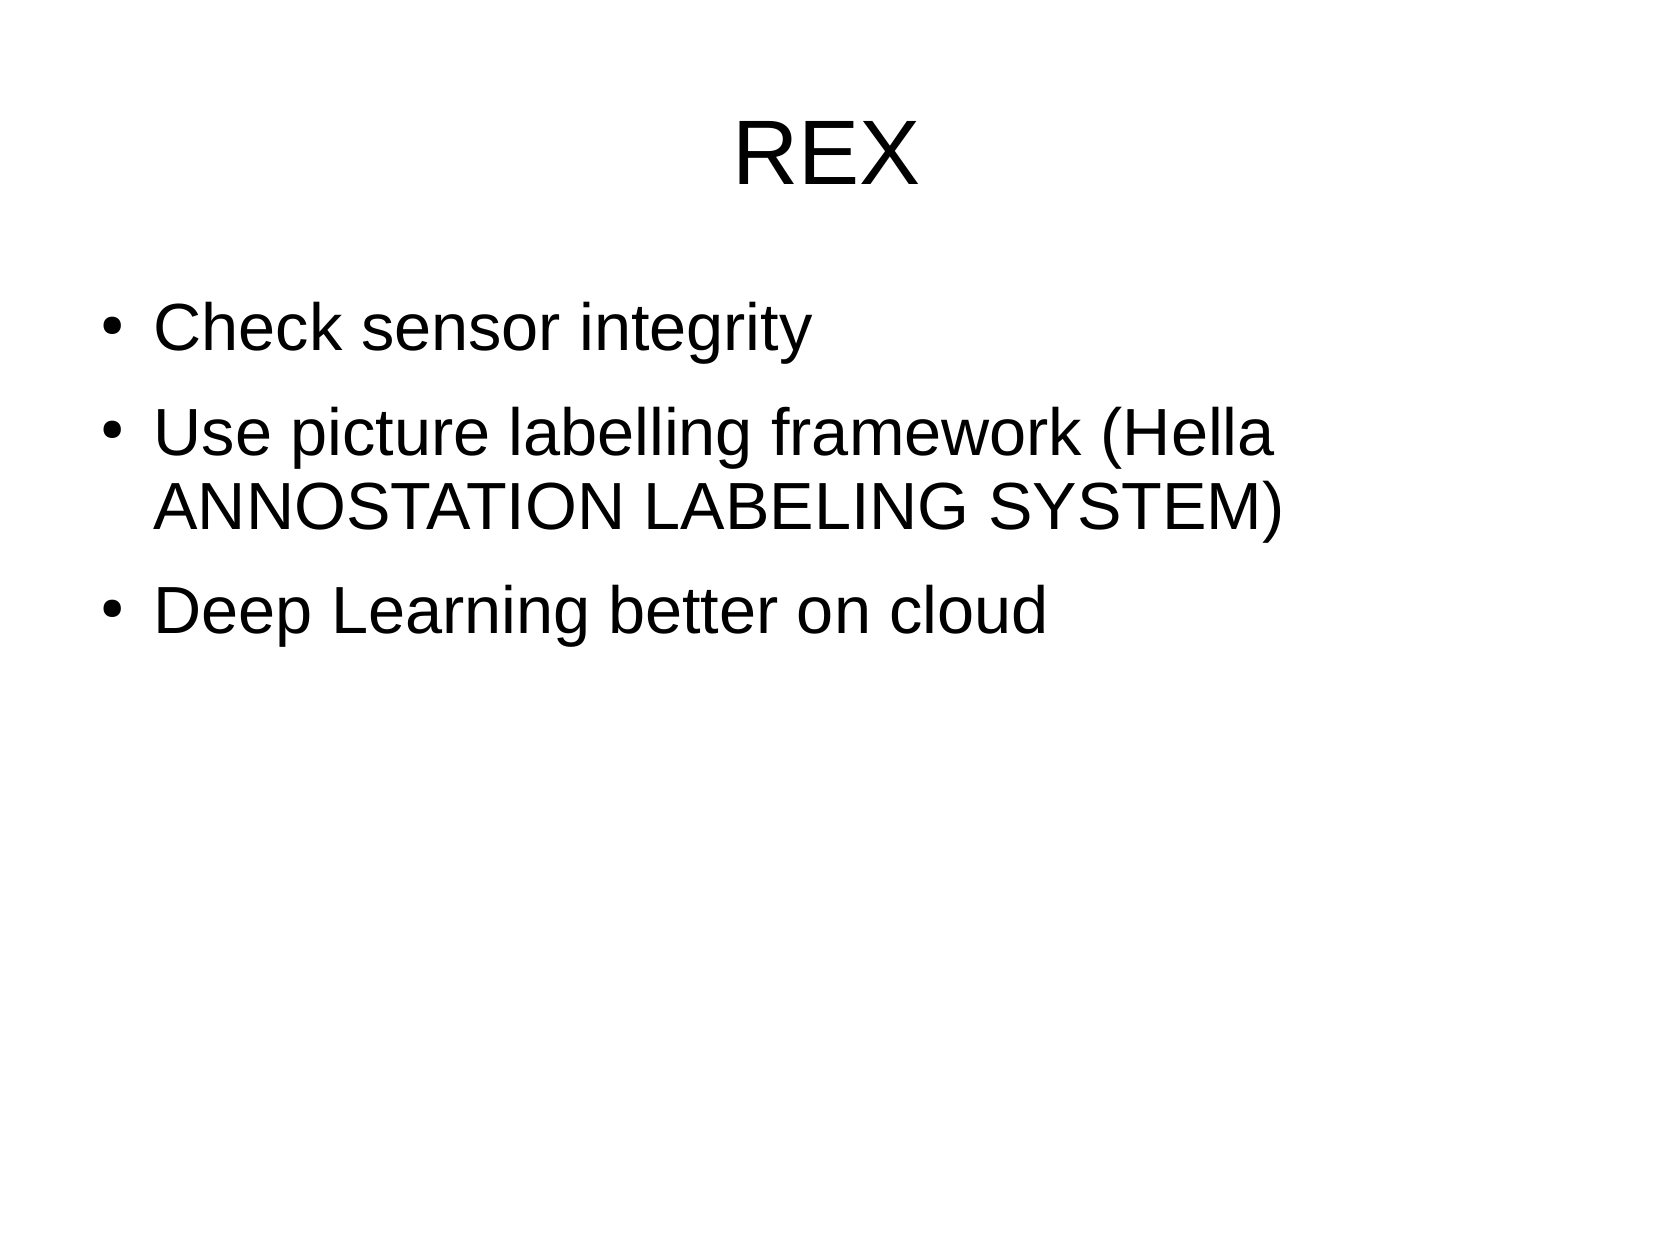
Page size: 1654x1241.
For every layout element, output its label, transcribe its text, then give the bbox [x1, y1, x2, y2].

list Check sensor integrity Use picture labelling framework (Hella ANNOSTATION LABELING SYSTEM) Deep Learning better on cloud [82, 290, 1571, 1010]
title REX [82, 49, 1571, 257]
